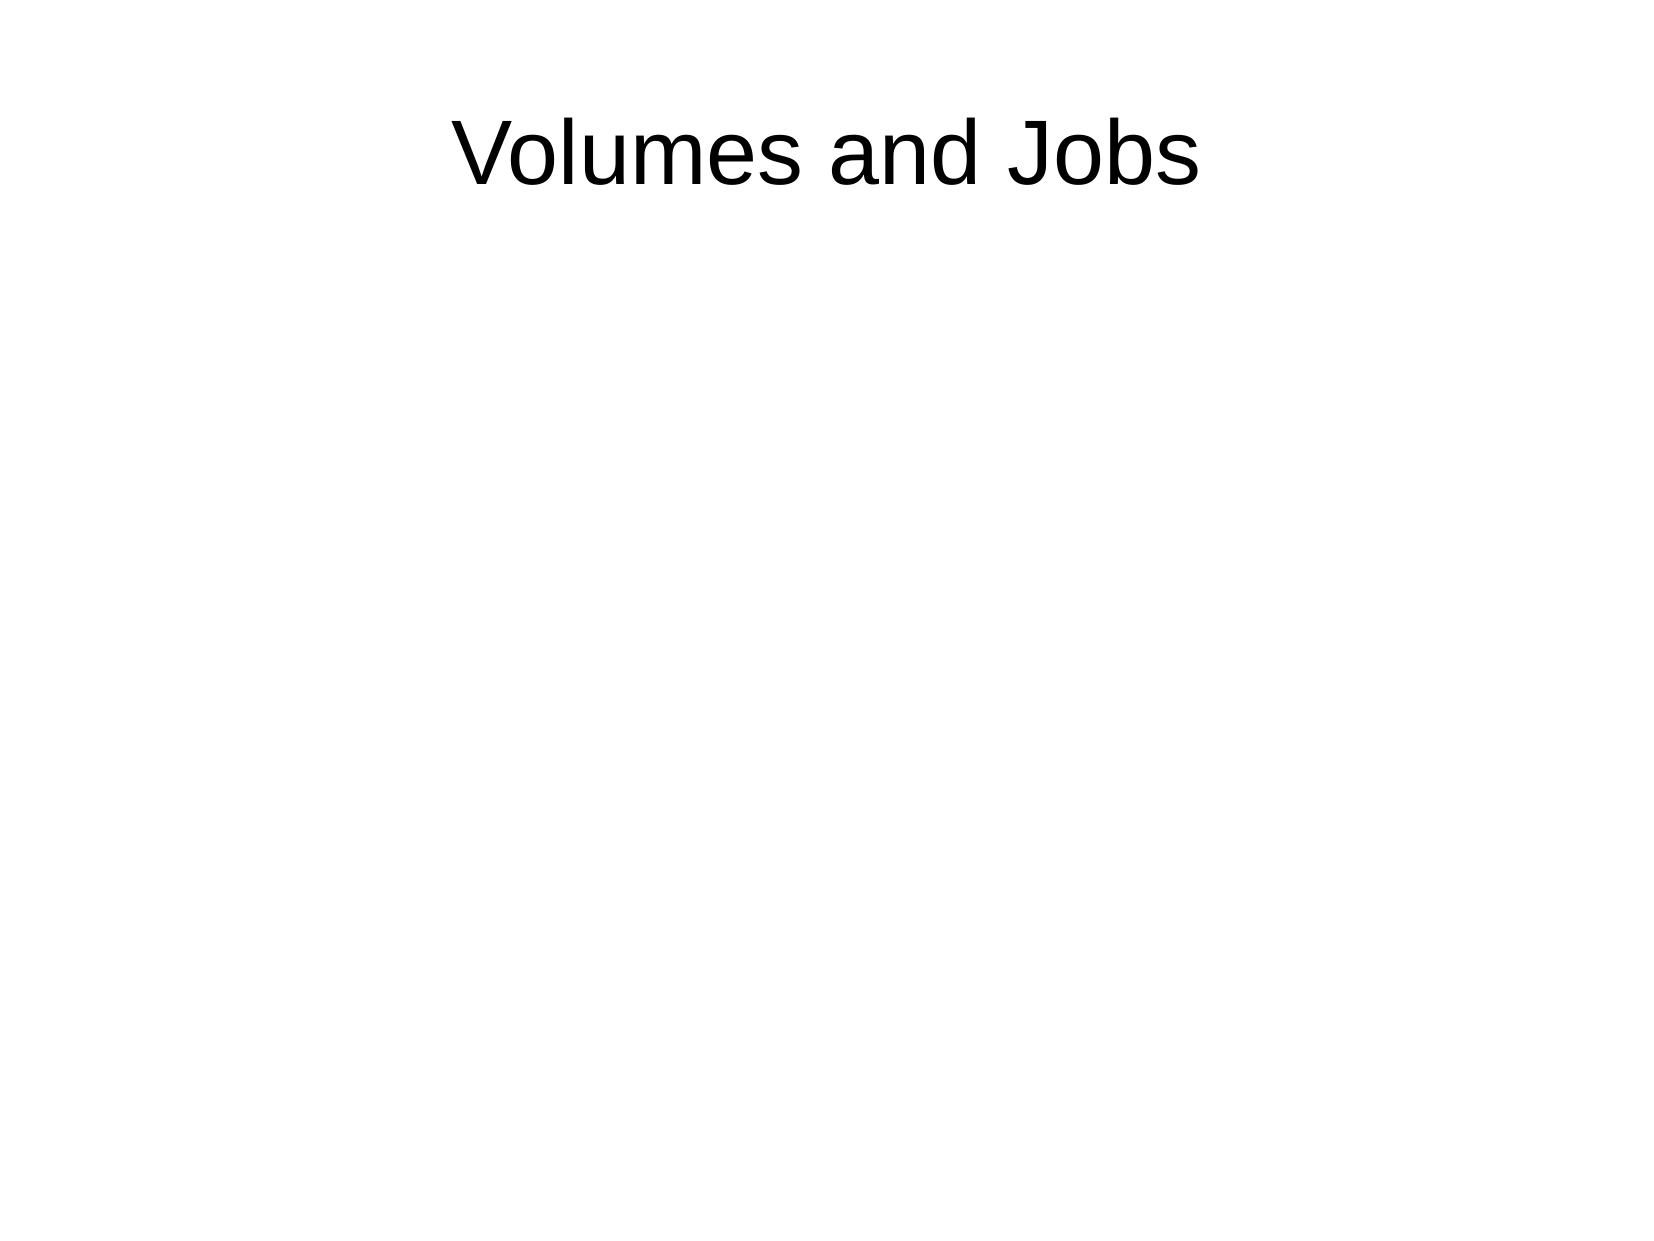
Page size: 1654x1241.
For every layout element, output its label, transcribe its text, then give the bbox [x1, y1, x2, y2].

title Volumes and Jobs [82, 49, 1571, 257]
